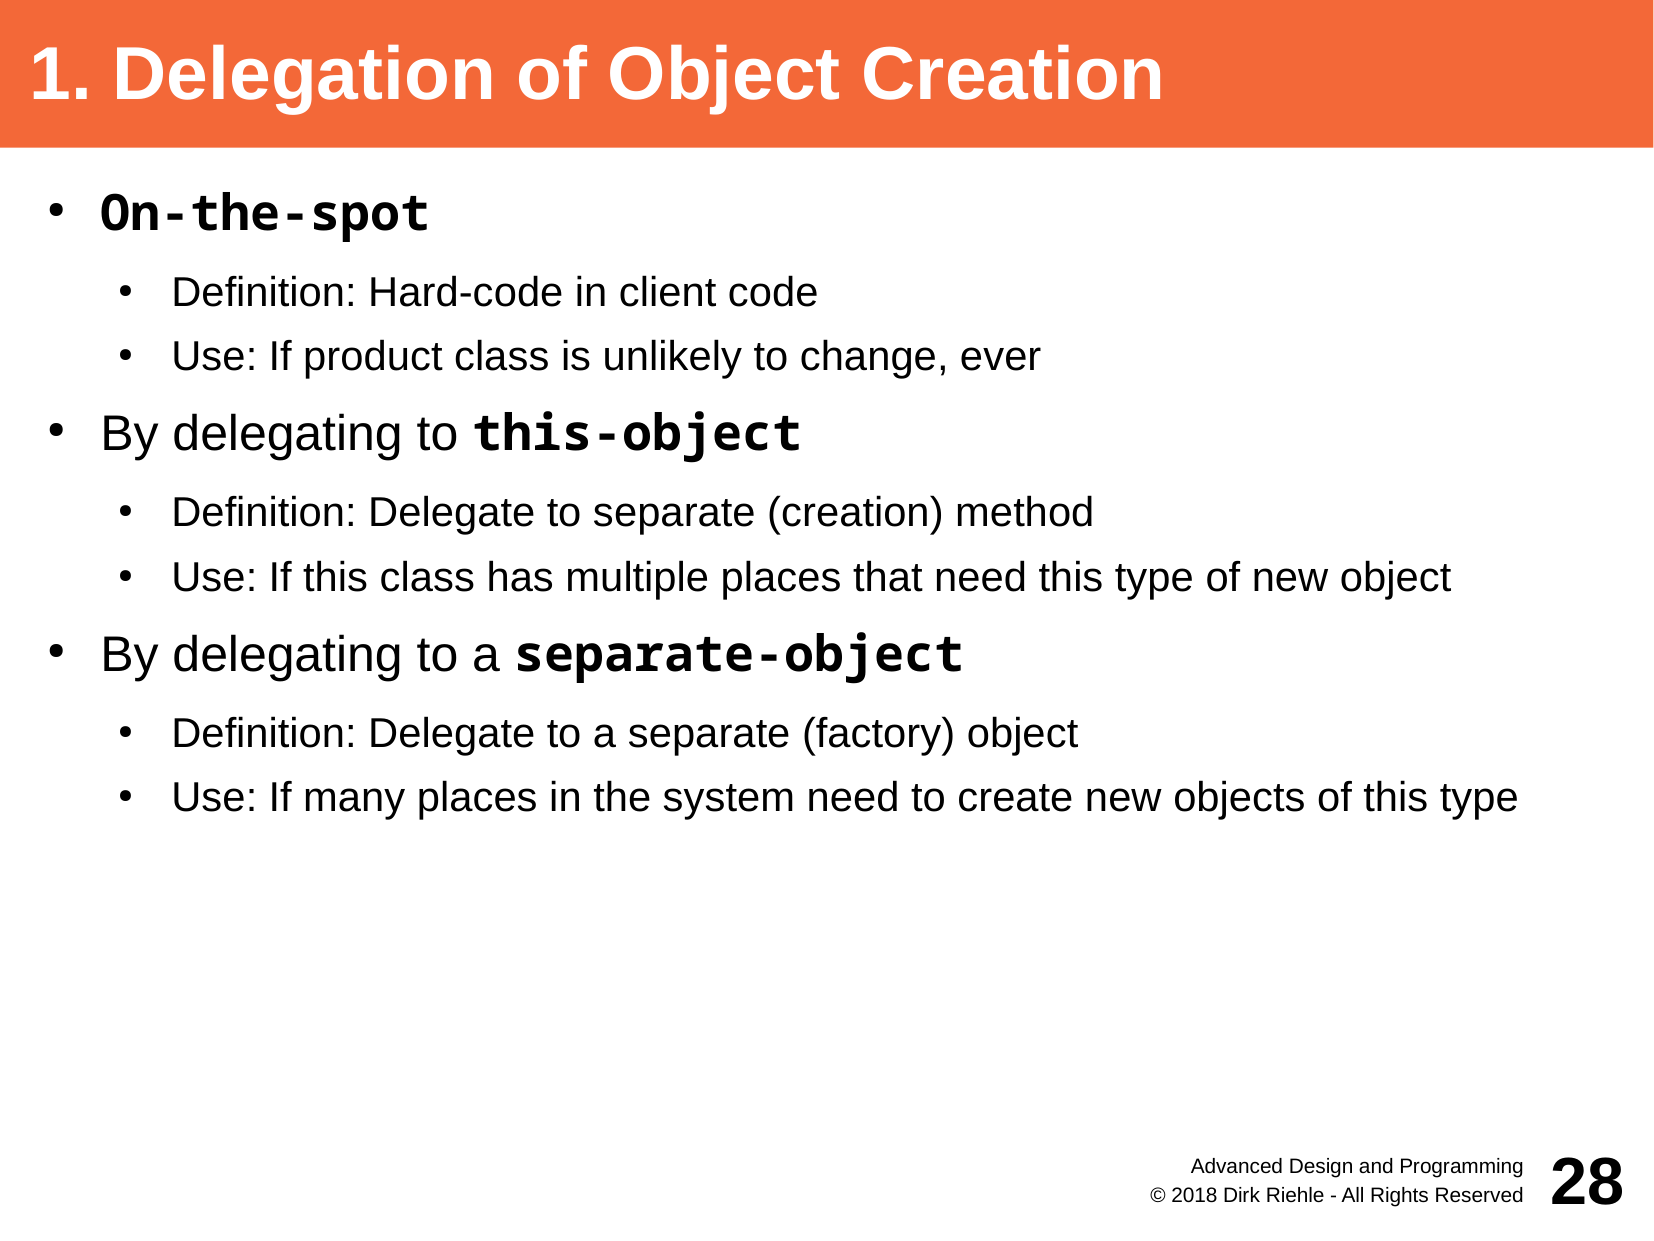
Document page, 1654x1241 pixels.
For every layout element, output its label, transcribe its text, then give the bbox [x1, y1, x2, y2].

list On-the-spot Definition: Hard-code in client code Use: If product class is unlikely to change, ever By delegating to this-object Definition: Delegate to separate (creation) method Use: If this class has multiple places that need this type of new object By delegating to a separate-object Definition: Delegate to a separate (factory) object Use: If many places in the system need to create new objects of this type [29, 177, 1625, 1063]
title 1. Delegation of Object Creation [0, 0, 1654, 148]
